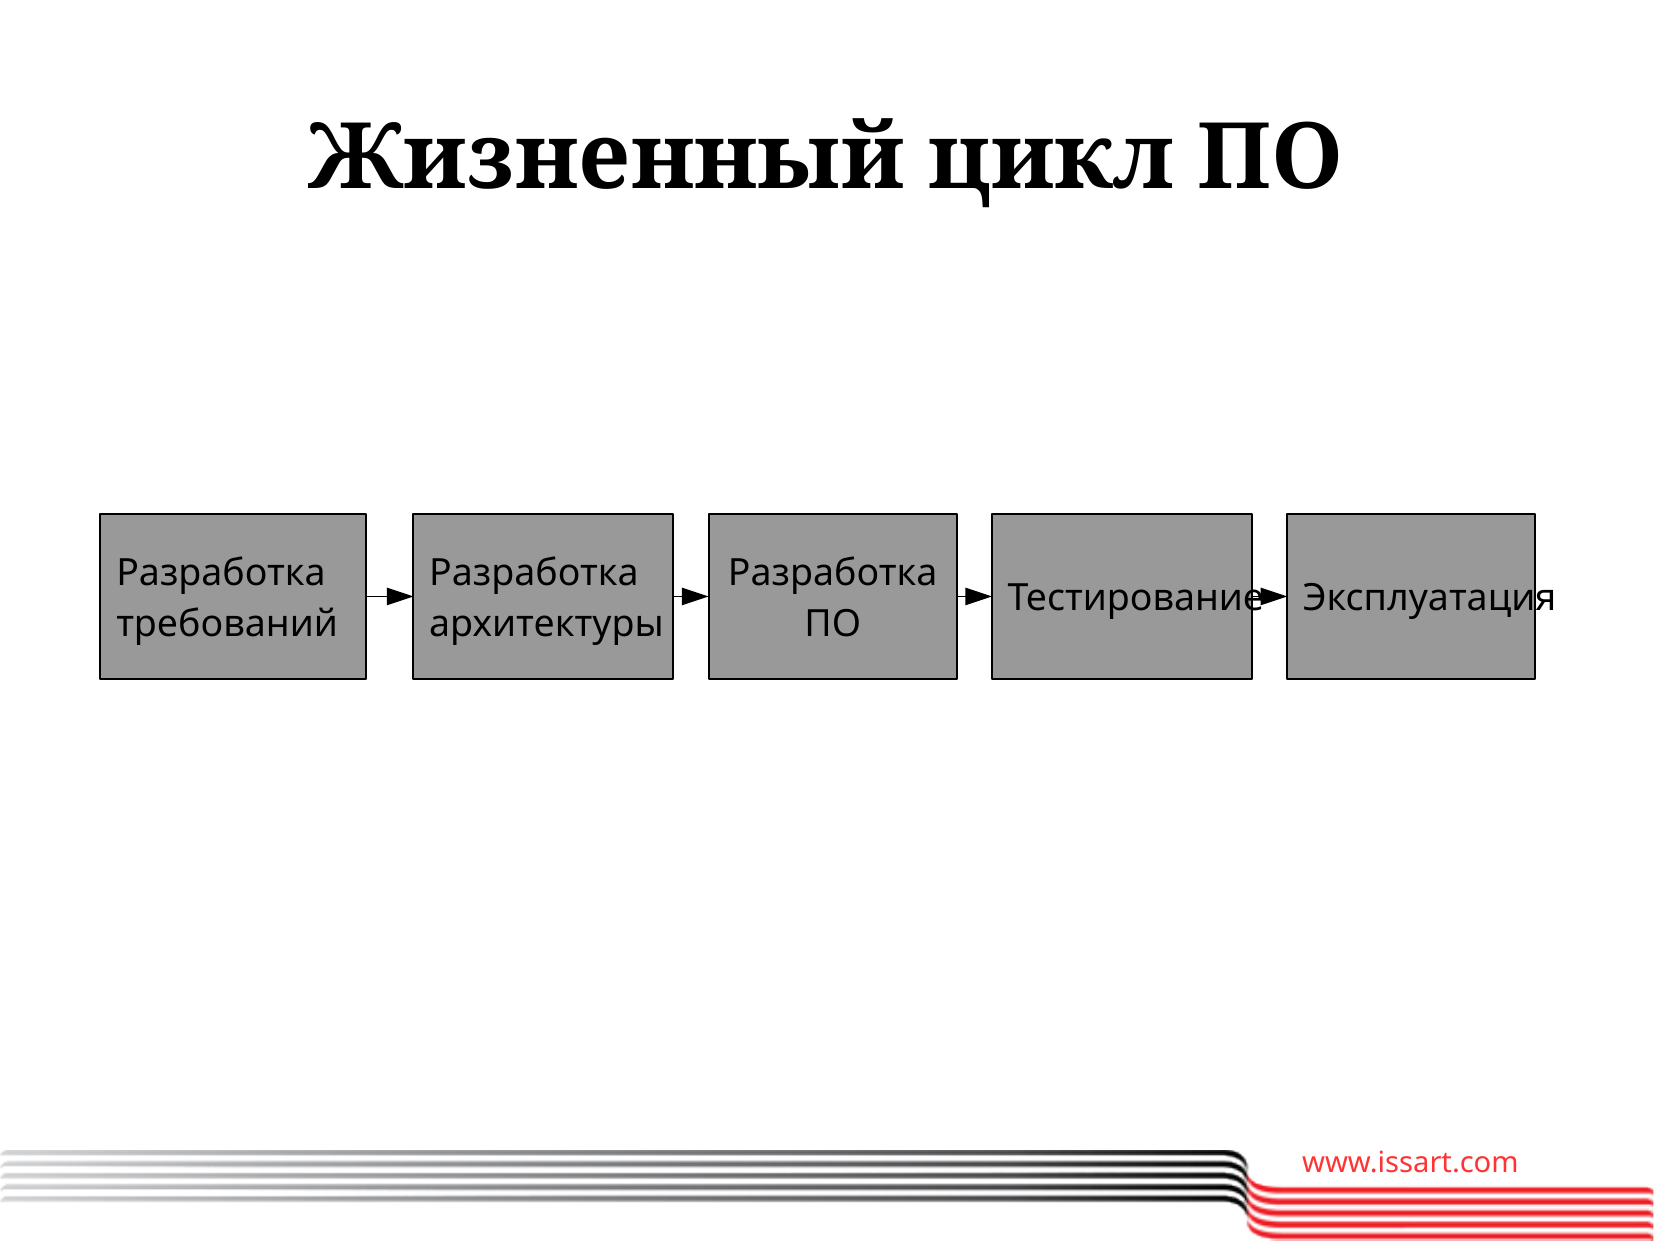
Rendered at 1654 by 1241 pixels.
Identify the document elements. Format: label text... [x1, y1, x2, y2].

text_box www.issart.com [1287, 1133, 1619, 1184]
picture [0, 1150, 1654, 1241]
title Жизненный цикл ПО [82, 49, 1571, 257]
text_box Разработка ПО [708, 513, 957, 680]
text_box Эксплуатация [1287, 513, 1536, 679]
text_box Разработка архитектуры [413, 513, 674, 680]
text_box Тестирование [991, 513, 1252, 679]
text_box Разработка требований [100, 513, 367, 680]
